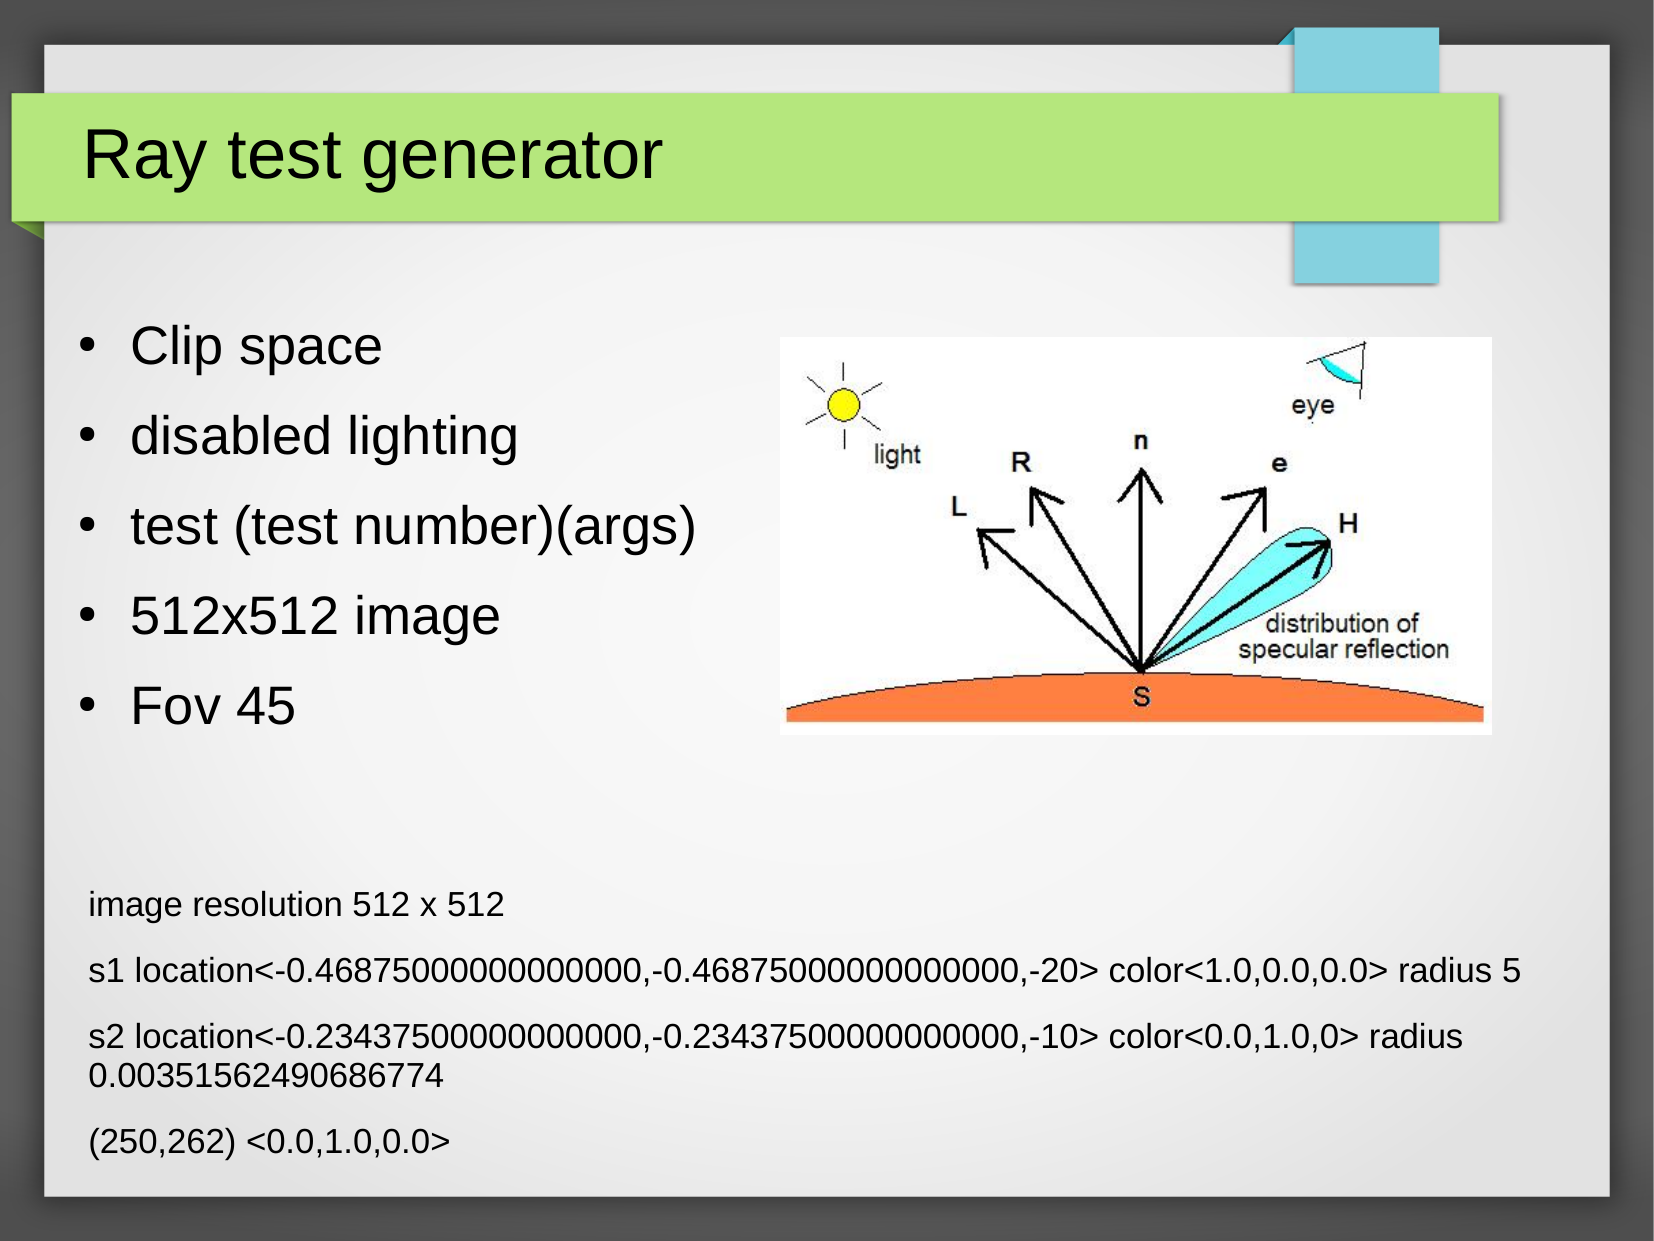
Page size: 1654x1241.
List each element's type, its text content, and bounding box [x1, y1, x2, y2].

list image resolution 512 x 512 s1 location<-0.46875000000000000,-0.46875000000000000,-20> color<1.0,0.0,0.0> radius 5 s2 location<-0.23437500000000000,-0.23437500000000000,-10> color<0.0,1.0,0> radius 0.00351562490686774 (250,262) <0.0,1.0,0.0> [71, 885, 1561, 1186]
picture [0, 0, 1654, 1241]
title Ray test generator [82, 94, 1264, 213]
list Clip space disabled lighting test (test number)(args) 512x512 image Fov 45 [60, 225, 1549, 859]
